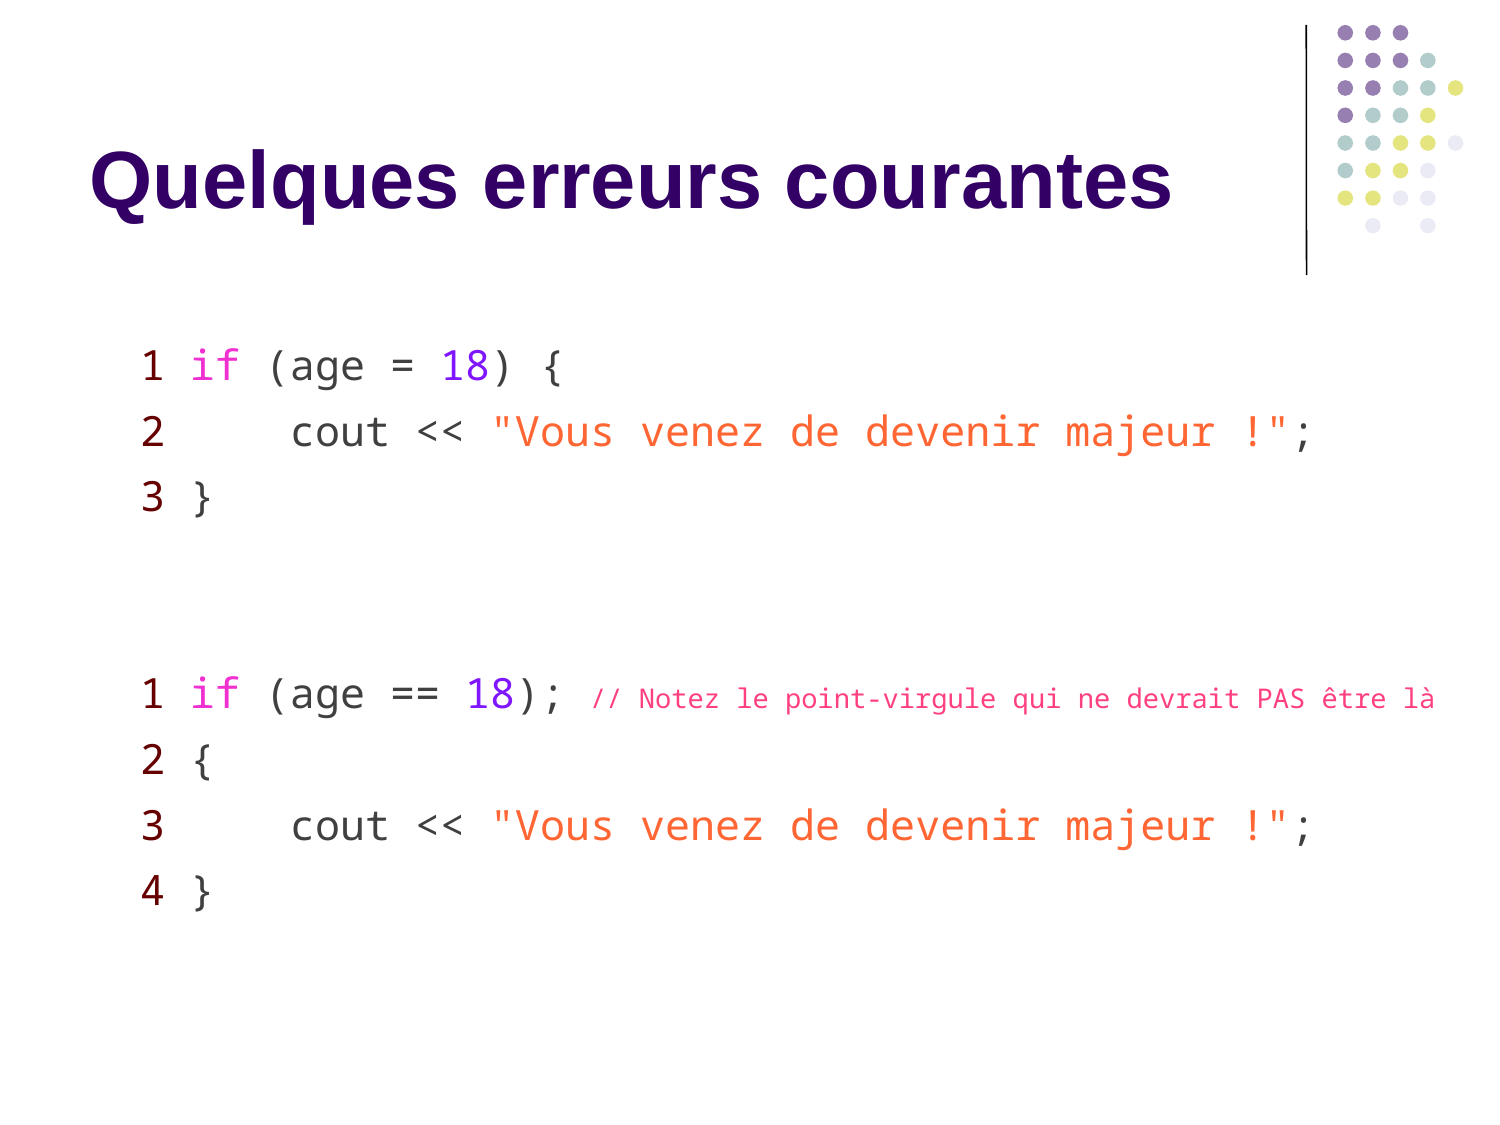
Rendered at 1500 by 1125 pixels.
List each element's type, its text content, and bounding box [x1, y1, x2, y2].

list 1 if (age = 18) { 2 cout << "Vous venez de devenir majeur !"; 3 } 1 if (age == 18); // Notez le point-virgule qui ne devrait PAS être là 2 { 3 cout << "Vous venez de devenir majeur !"; 4 } [100, 331, 1469, 1007]
title Quelques erreurs courantes [74, 20, 1313, 233]
